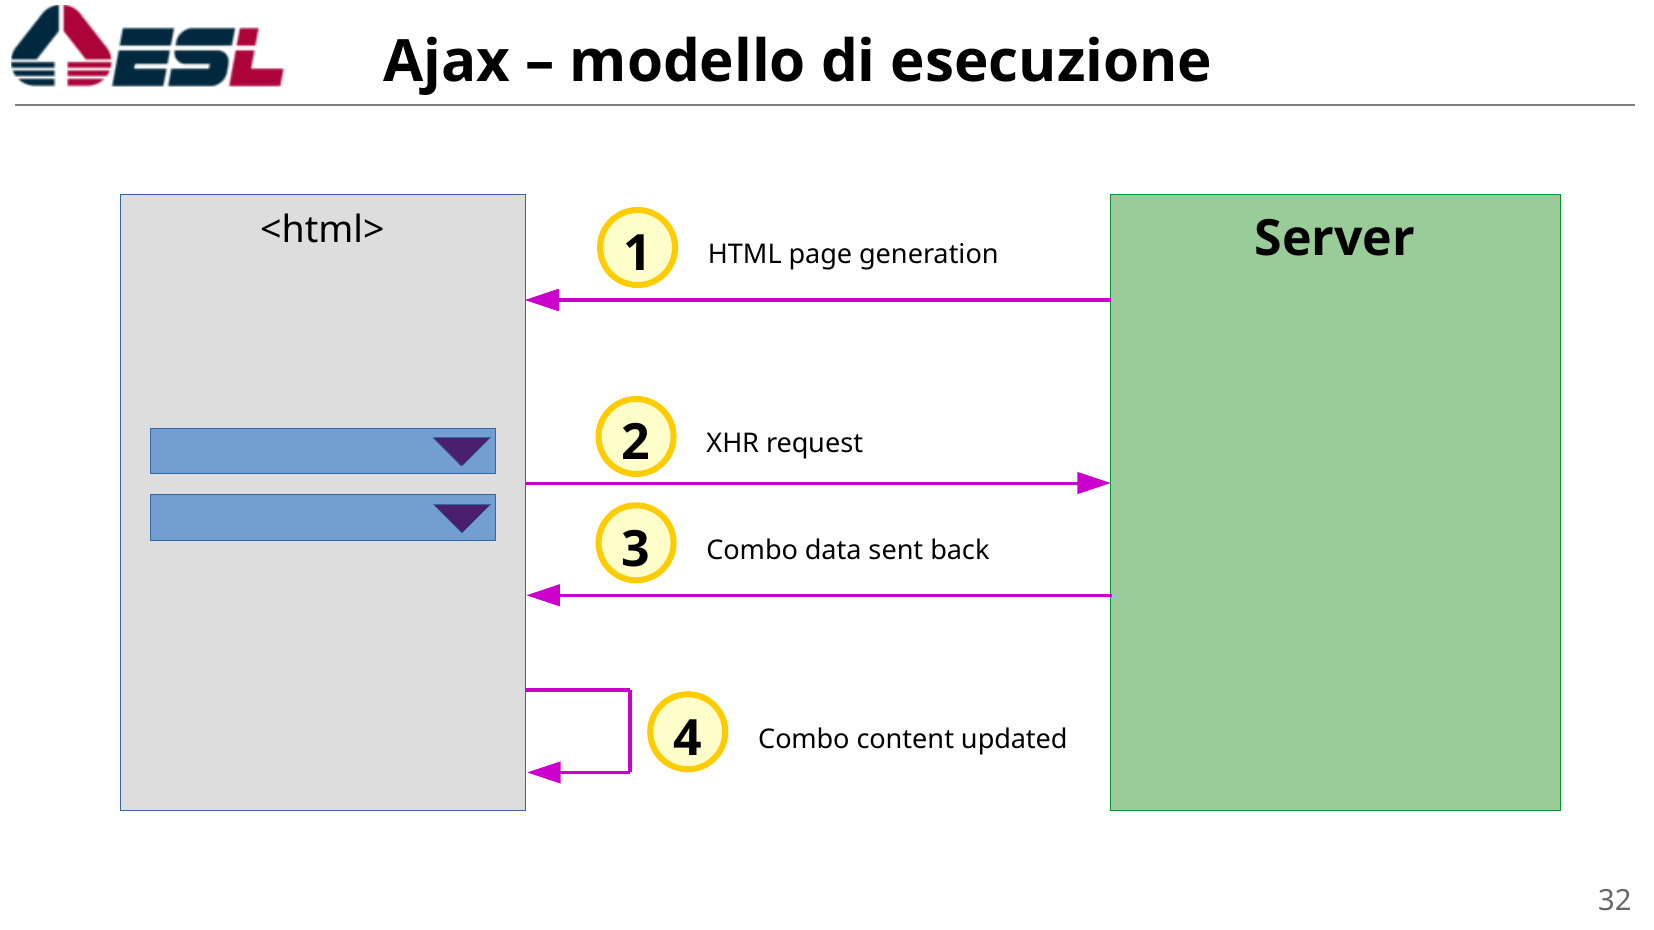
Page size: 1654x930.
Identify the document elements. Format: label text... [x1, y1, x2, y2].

text_box Server [1110, 194, 1561, 811]
picture [11, 5, 288, 90]
text_box 1 [600, 209, 676, 286]
text_box <html> [120, 194, 526, 811]
text_box Combo content updated [743, 711, 1104, 754]
text_box XHR request [691, 416, 1052, 459]
text_box 2 [598, 398, 674, 475]
title Ajax – modello di esecuzione [335, 0, 1653, 103]
text_box [150, 428, 496, 474]
text_box 3 [598, 505, 674, 581]
text_box Combo data sent back [691, 522, 1052, 565]
text_box 4 [650, 694, 726, 770]
text_box [150, 494, 496, 541]
text_box HTML page generation [693, 227, 1054, 270]
